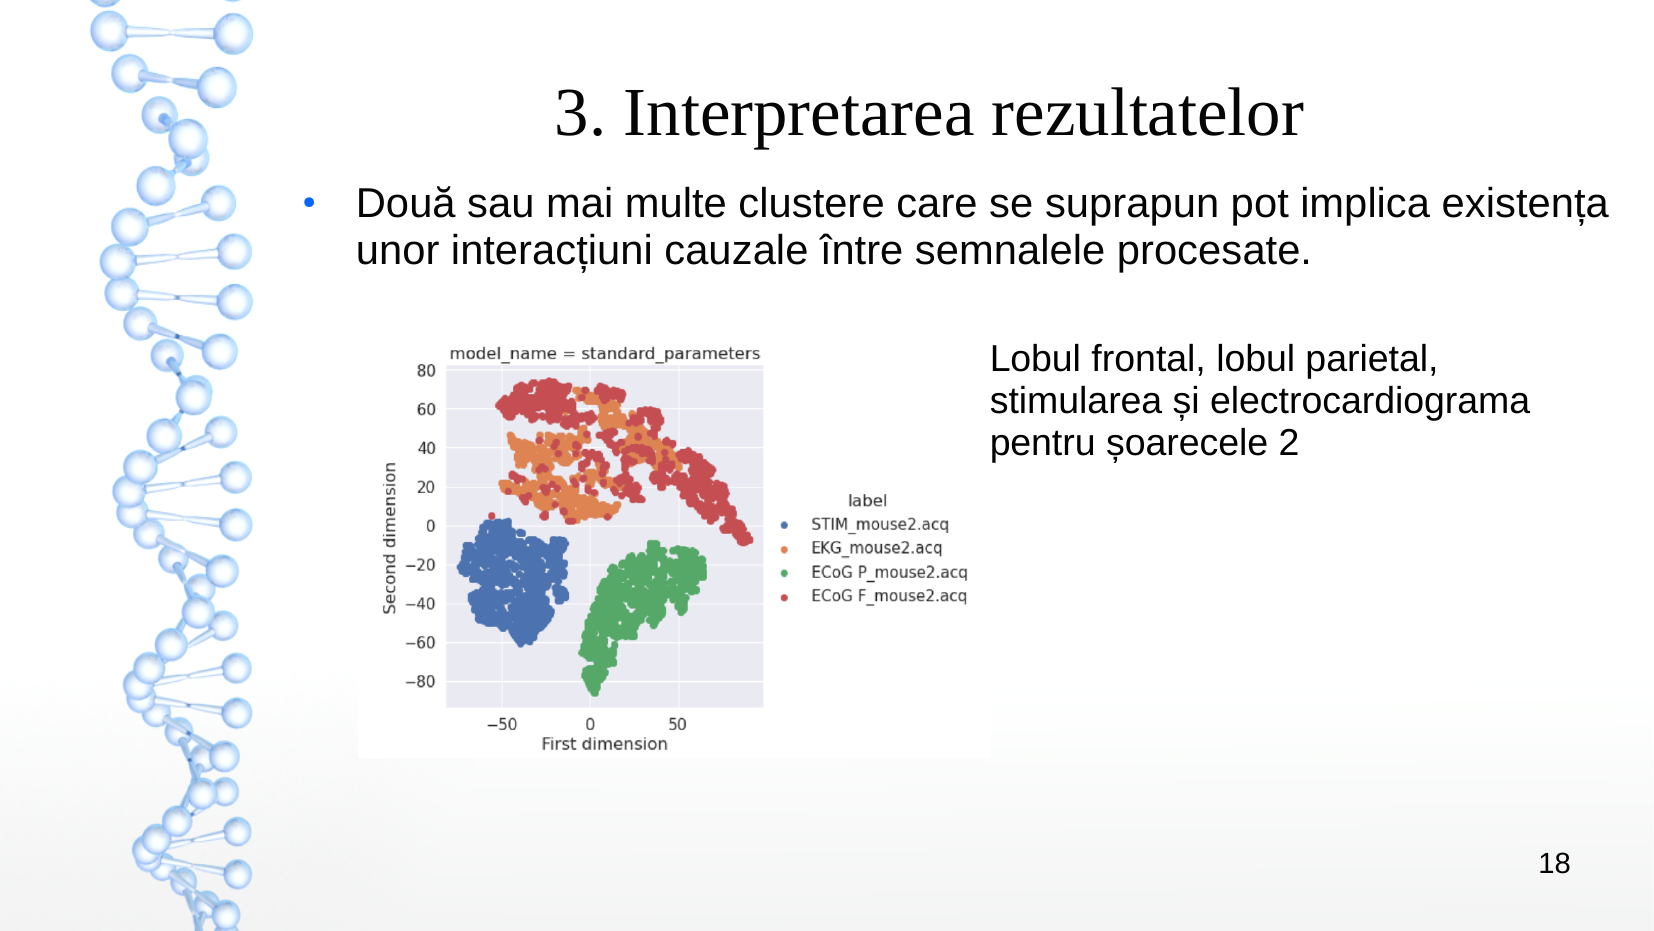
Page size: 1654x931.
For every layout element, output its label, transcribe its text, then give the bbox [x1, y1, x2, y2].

picture [0, 0, 1654, 931]
title 3. Interpretarea rezultatelor [265, 35, 1595, 189]
list Două sau mai multe clustere care se suprapun pot implica existența unor interacțiuni cauzale între semnalele procesate. [285, 180, 1636, 916]
text_box Lobul frontal, lobul parietal, stimularea și electrocardiograma pentru șoarecele 2 [991, 329, 1636, 471]
